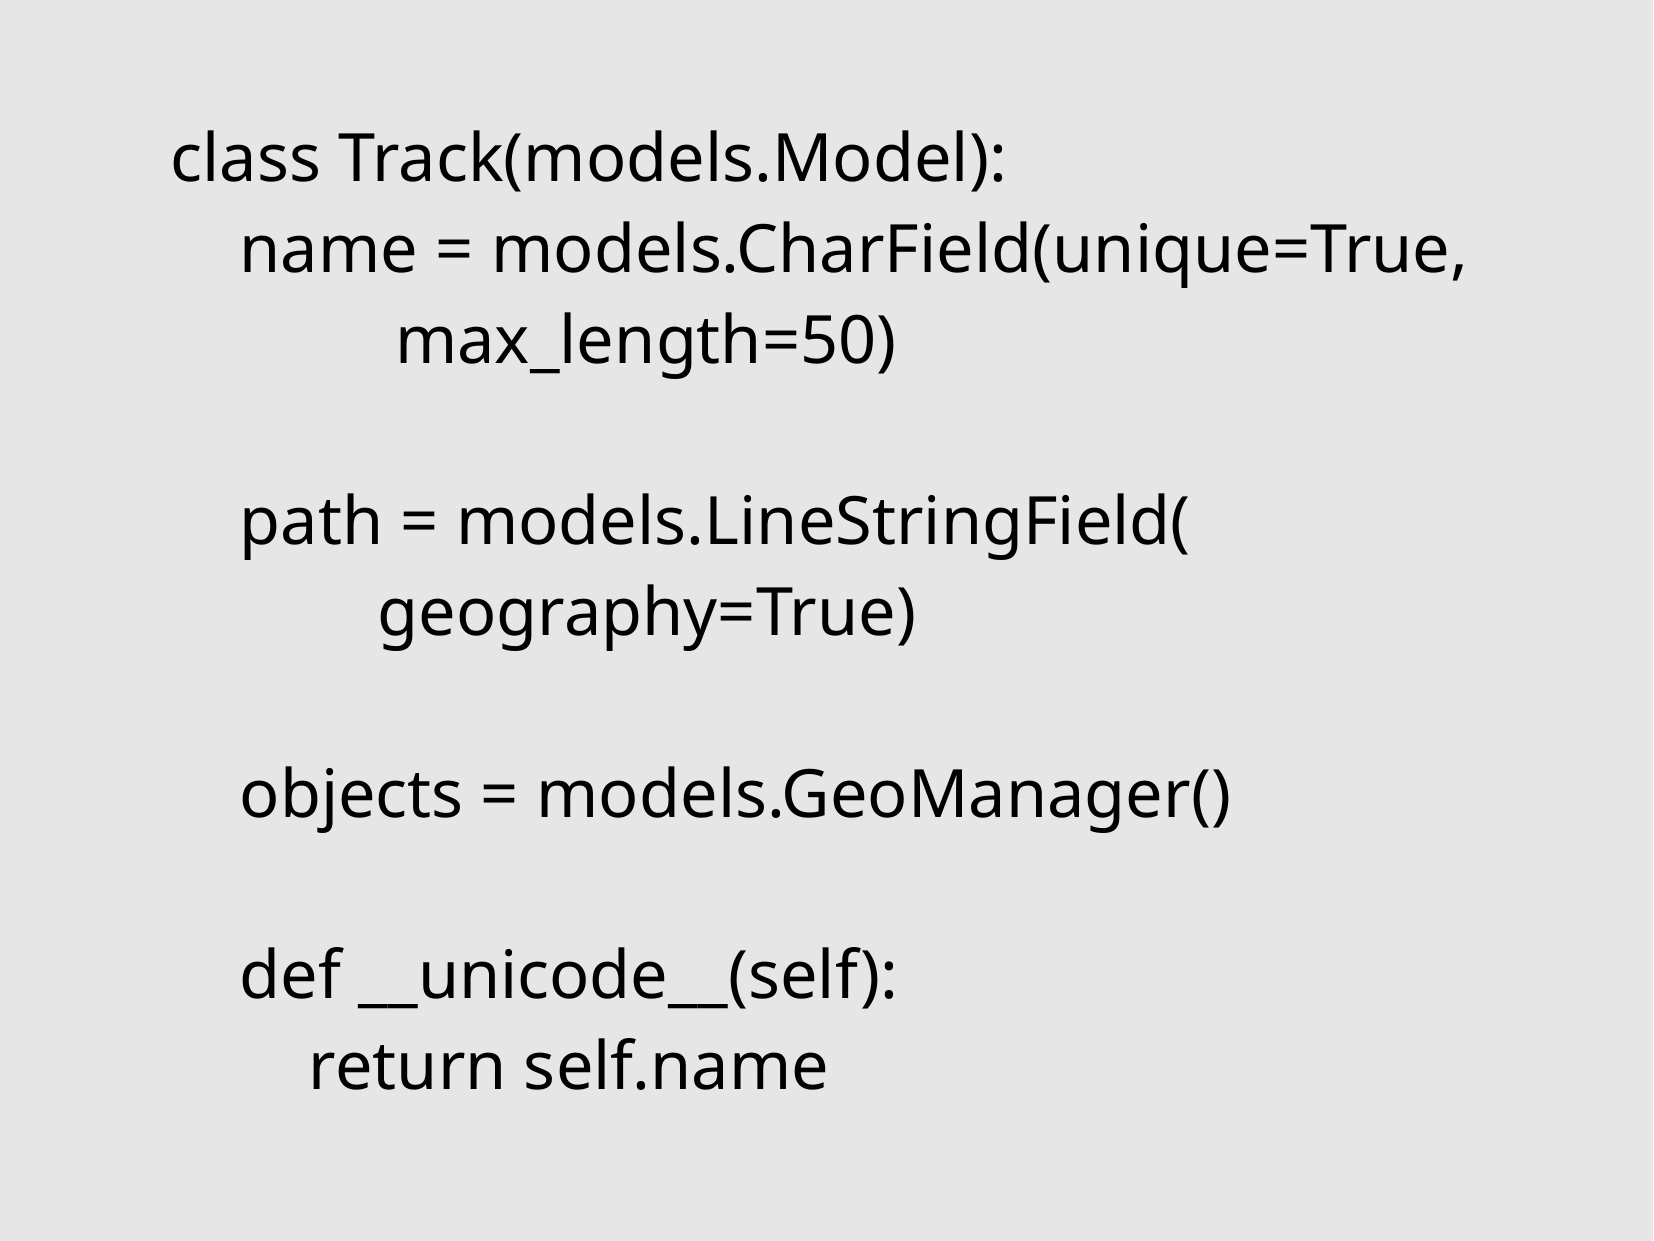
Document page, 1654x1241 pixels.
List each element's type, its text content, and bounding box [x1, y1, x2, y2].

text_box class Track(models.Model): name = models.CharField(unique=True, max_length=50) path = models.LineStringField( geography=True) objects = models.GeoManager() def __unicode__(self): return self.name [156, 102, 1503, 1142]
